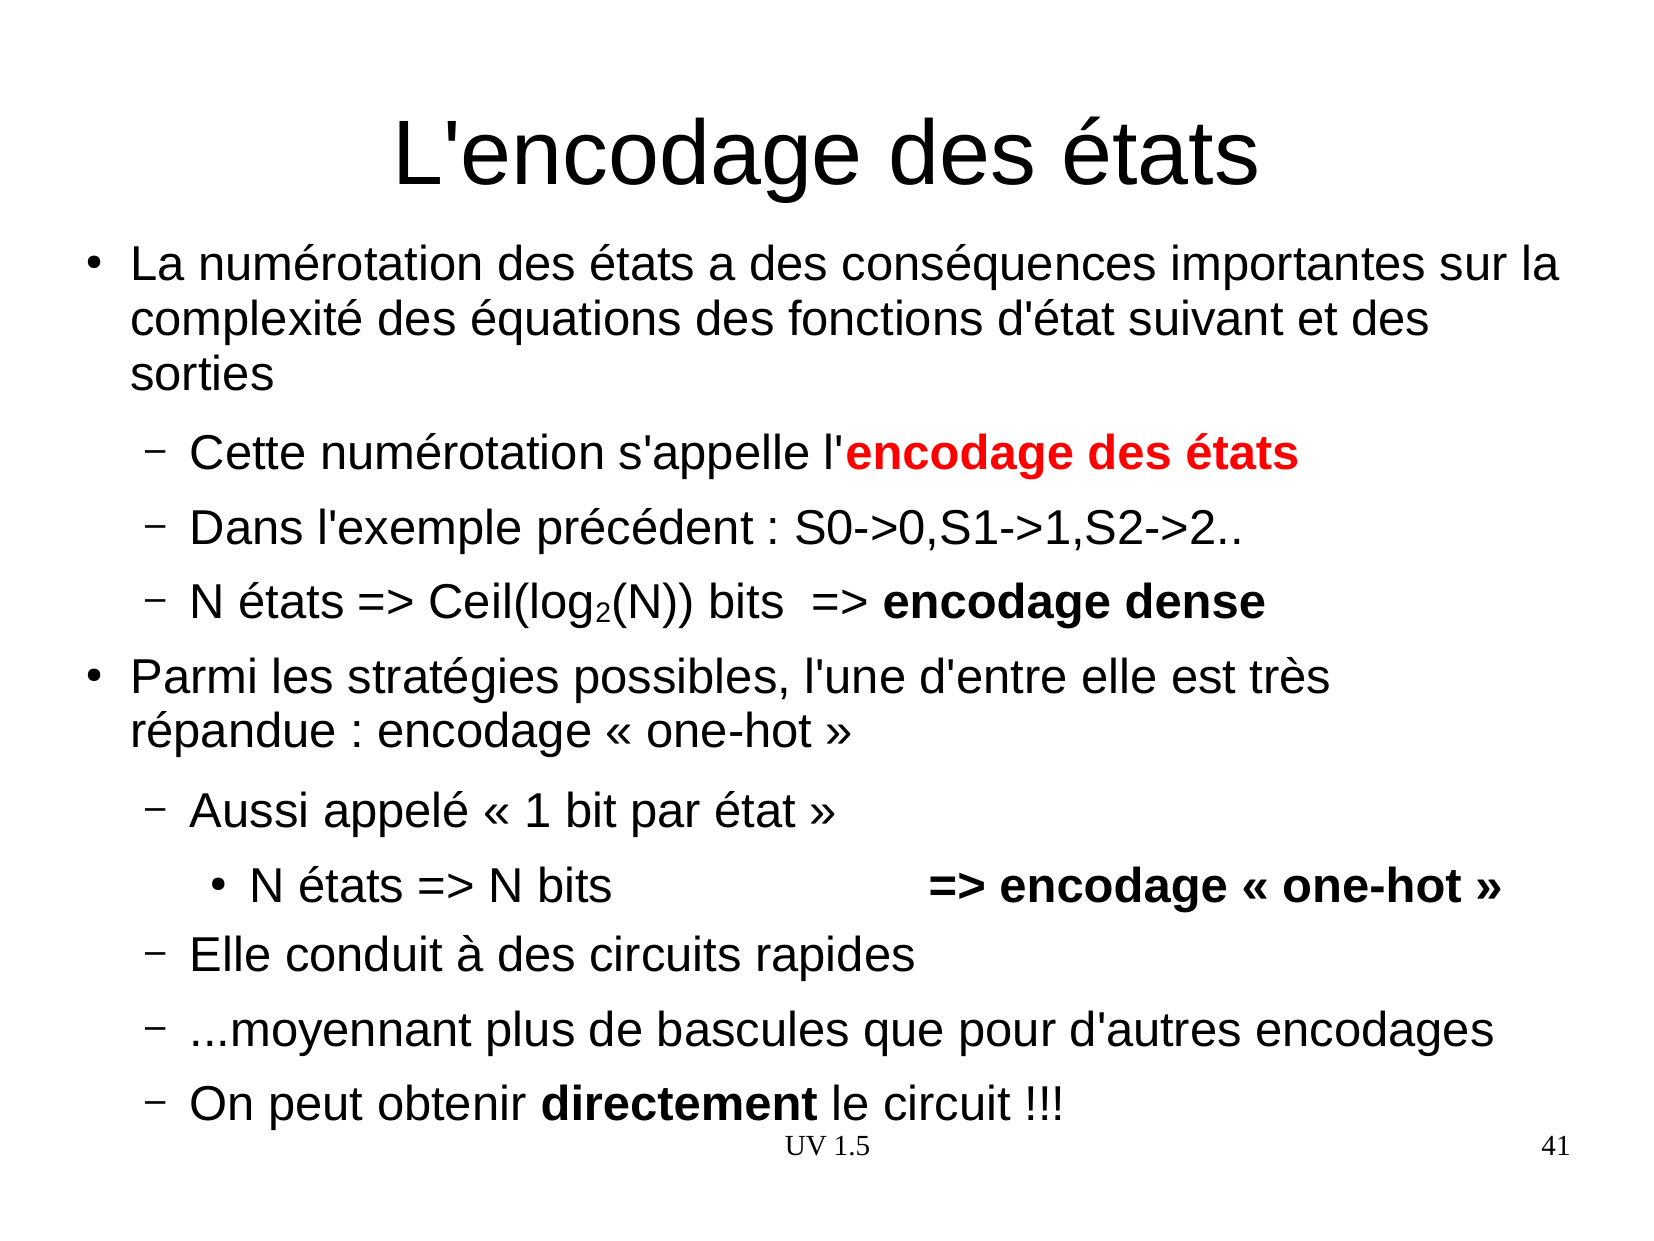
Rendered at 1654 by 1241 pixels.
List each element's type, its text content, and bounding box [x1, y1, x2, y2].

title L'encodage des états [82, 49, 1571, 236]
list La numérotation des états a des conséquences importantes sur la complexité des équations des fonctions d'état suivant et des sorties Cette numérotation s'appelle l'encodage des états Dans l'exemple précédent : S0->0,S1->1,S2->2.. N états => Ceil(log2(N)) bits => encodage dense Parmi les stratégies possibles, l'une d'entre elle est très répandue : encodage « one-hot » Aussi appelé « 1 bit par état » N états => N bits => encodage « one-hot » Elle conduit à des circuits rapides ...moyennant plus de bascules que pour d'autres encodages On peut obtenir directement le circuit !!! [70, 236, 1571, 1139]
